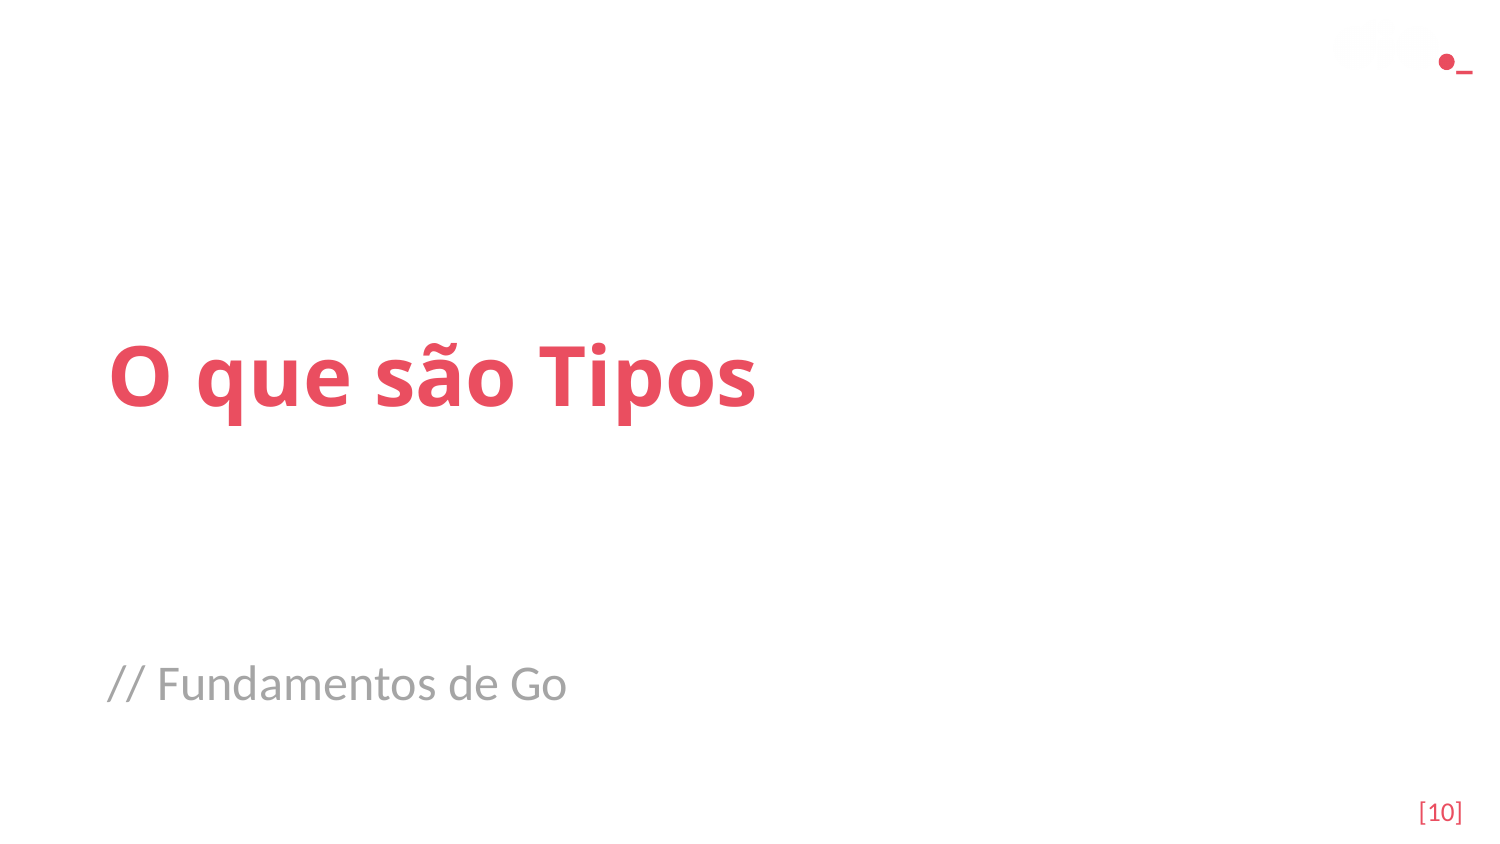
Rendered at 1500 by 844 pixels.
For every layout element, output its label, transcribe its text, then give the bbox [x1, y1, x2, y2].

slide_number [10] [1403, 779, 1494, 844]
picture [1333, 19, 1473, 75]
text_box O que são Tipos [92, 292, 1309, 558]
text_box // Fundamentos de Go [92, 635, 1309, 701]
